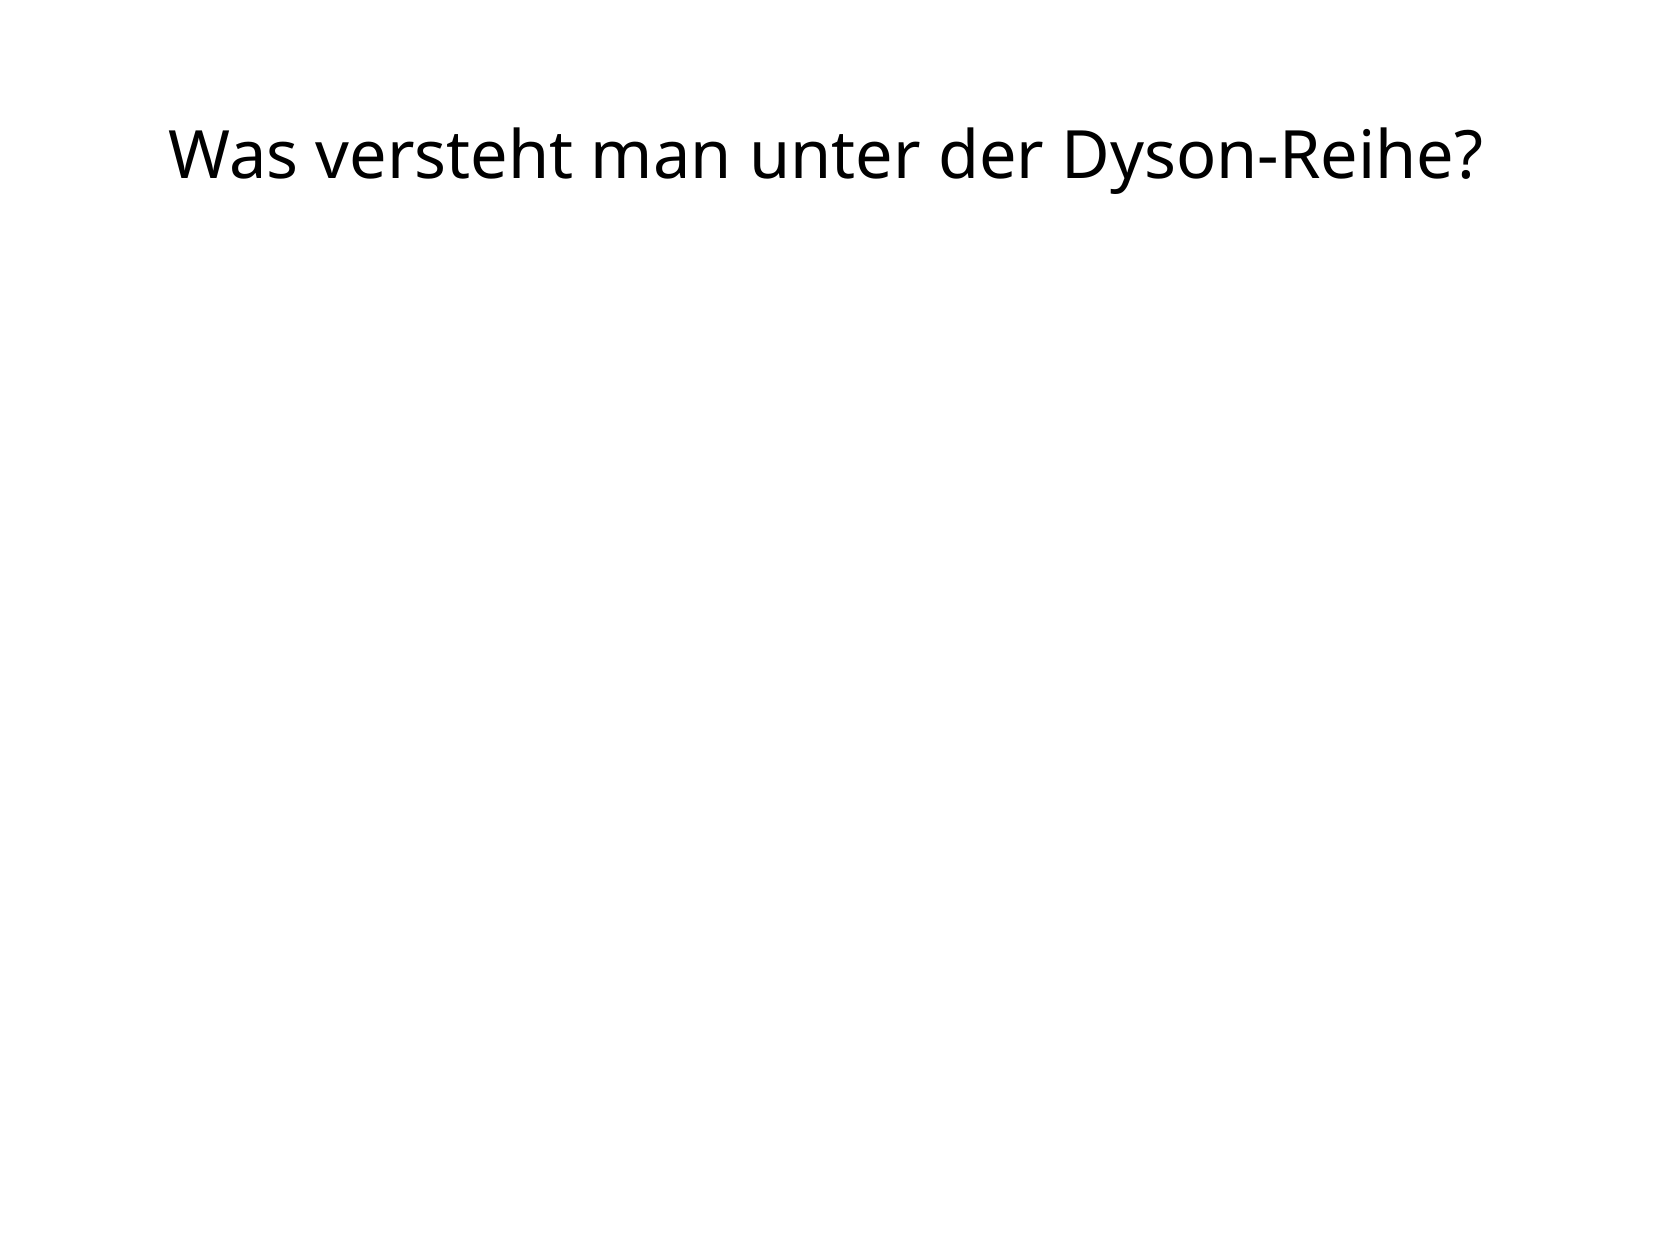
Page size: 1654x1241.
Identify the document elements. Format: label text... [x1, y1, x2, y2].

title Was versteht man unter der Dyson-Reihe? [82, 49, 1571, 257]
